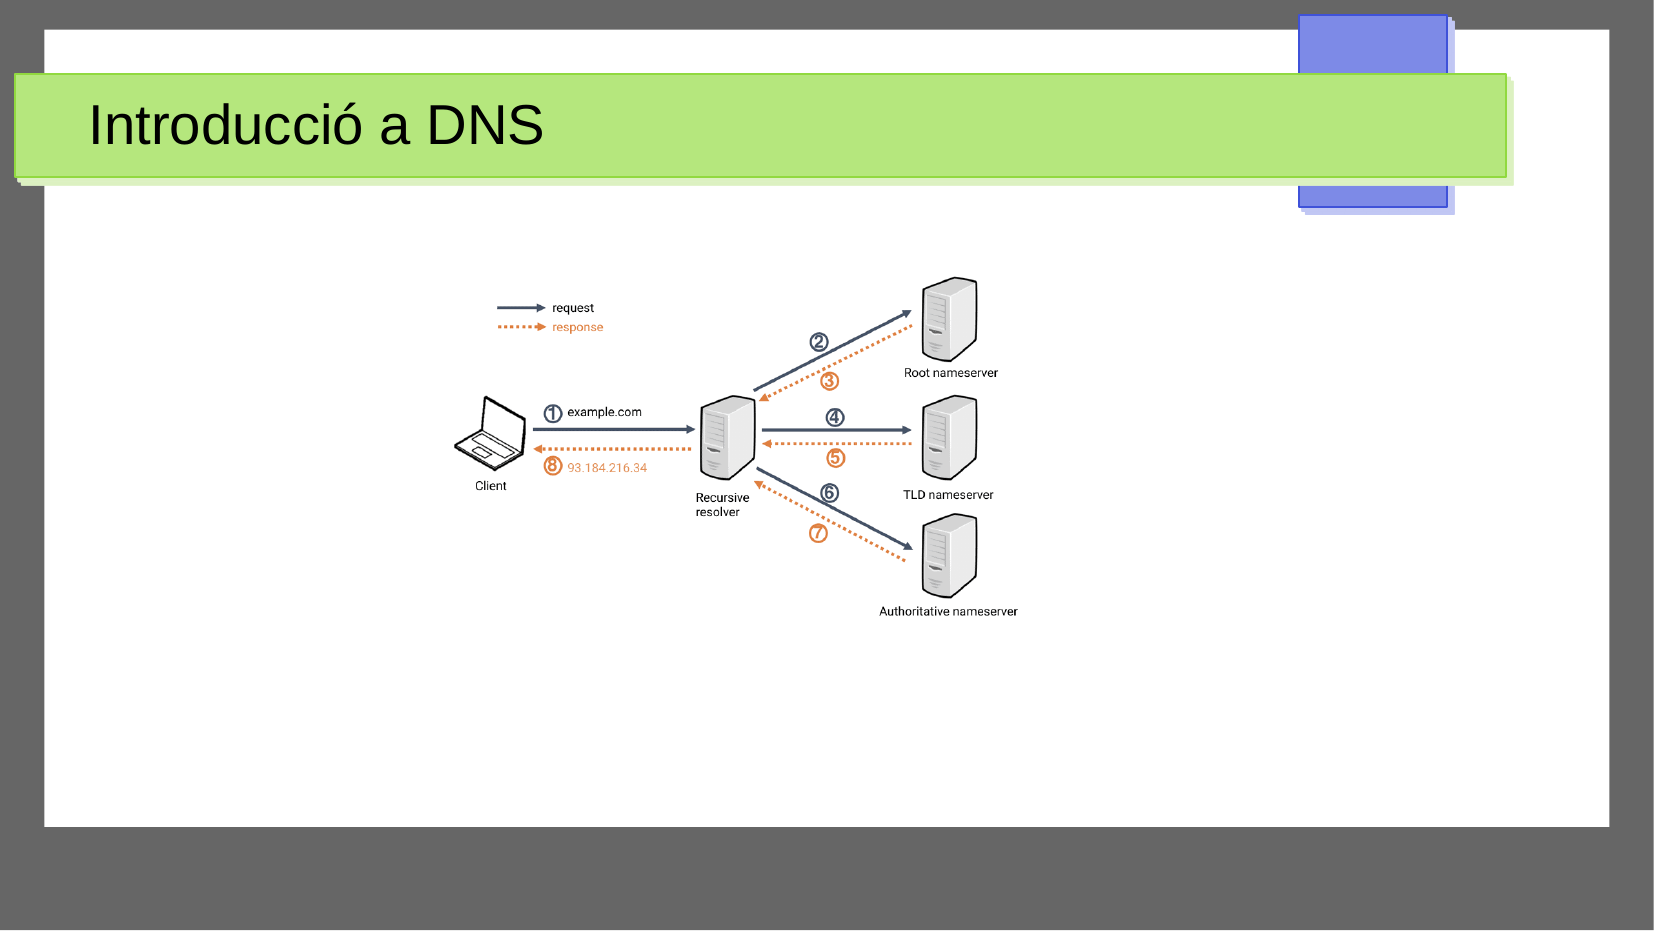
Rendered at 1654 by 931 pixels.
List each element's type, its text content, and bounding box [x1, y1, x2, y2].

picture [450, 262, 1036, 627]
title Introducció a DNS [88, 73, 1506, 178]
